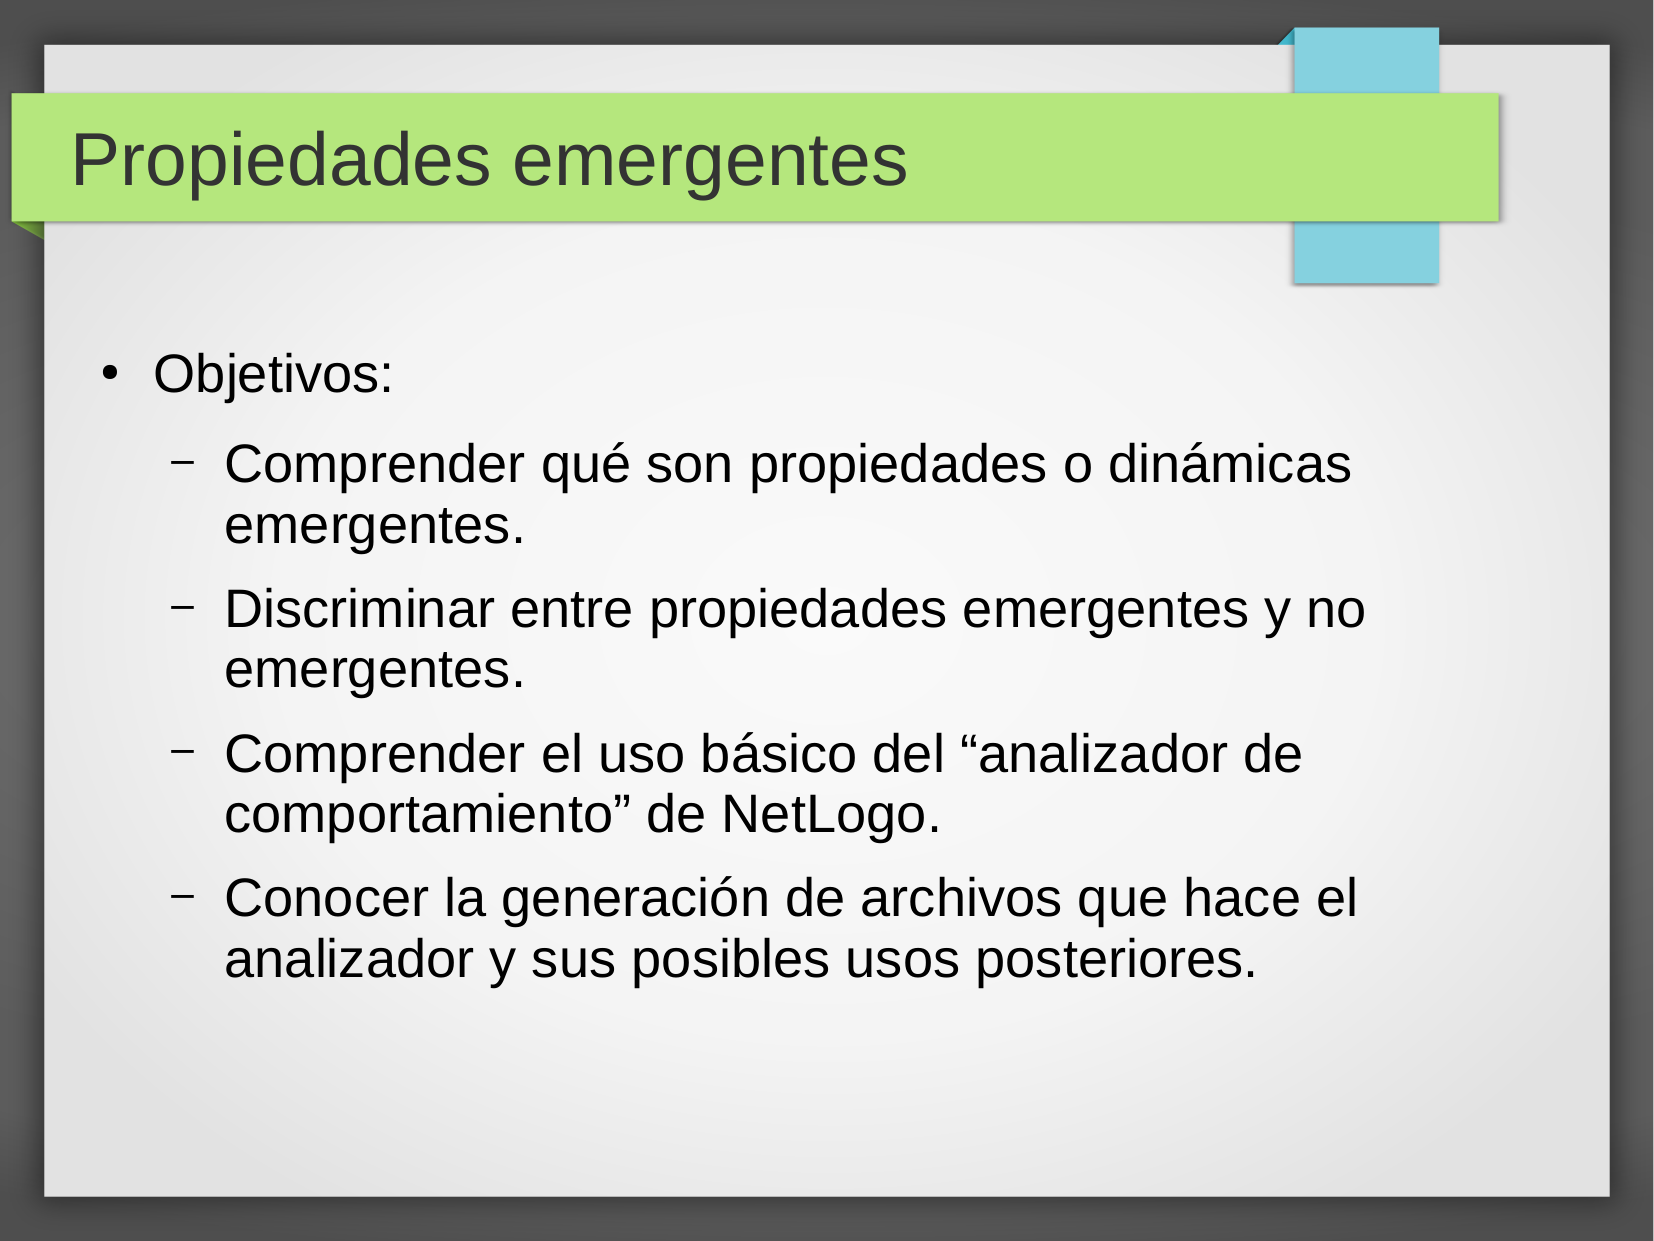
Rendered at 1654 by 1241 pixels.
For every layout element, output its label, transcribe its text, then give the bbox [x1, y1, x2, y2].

title Propiedades emergentes [70, 106, 1229, 213]
list Objetivos: Comprender qué son propiedades o dinámicas emergentes. Discriminar entre propiedades emergentes y no emergentes. Comprender el uso básico del “analizador de comportamiento” de NetLogo. Conocer la generación de archivos que hace el analizador y sus posibles usos posteriores. [82, 343, 1538, 1063]
picture [0, 0, 1654, 1241]
